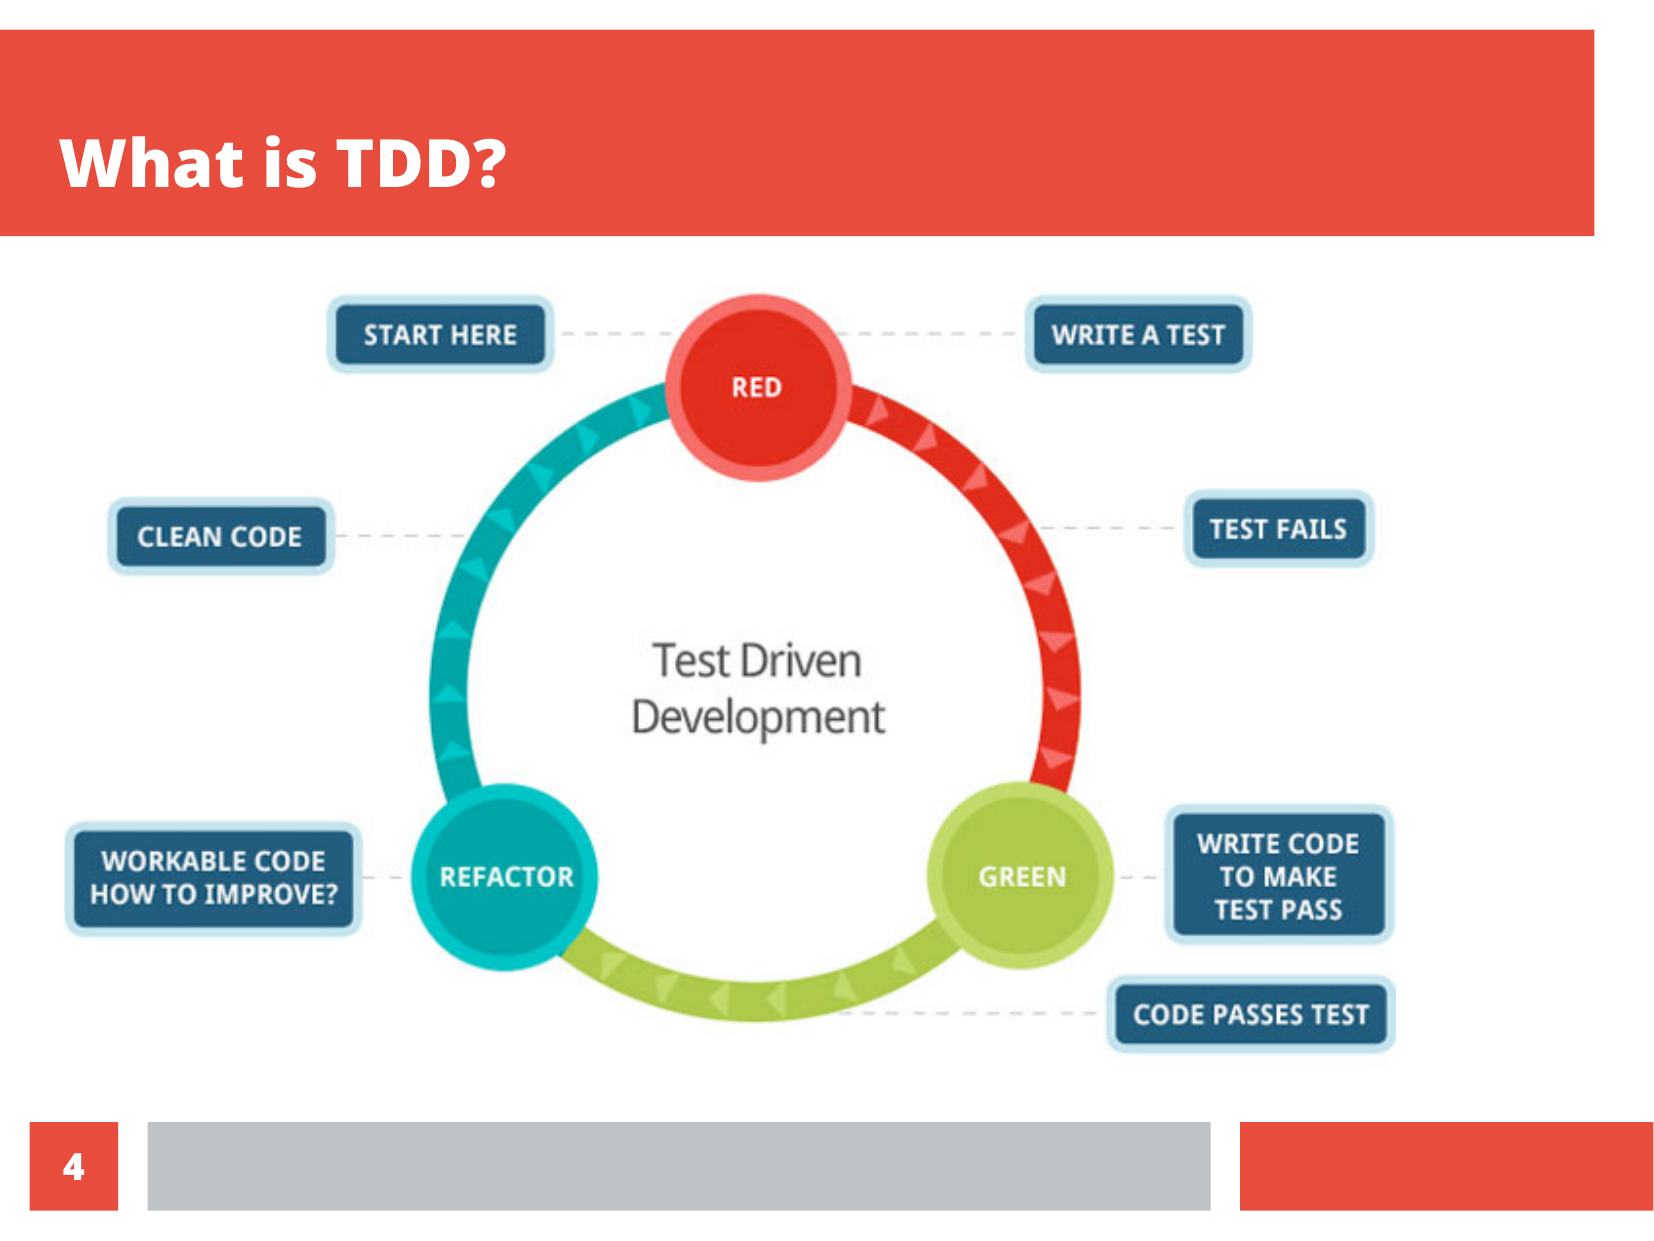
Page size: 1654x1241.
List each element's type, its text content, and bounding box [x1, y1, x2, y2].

title What is TDD? [59, 59, 1595, 207]
picture [30, 254, 1396, 1106]
